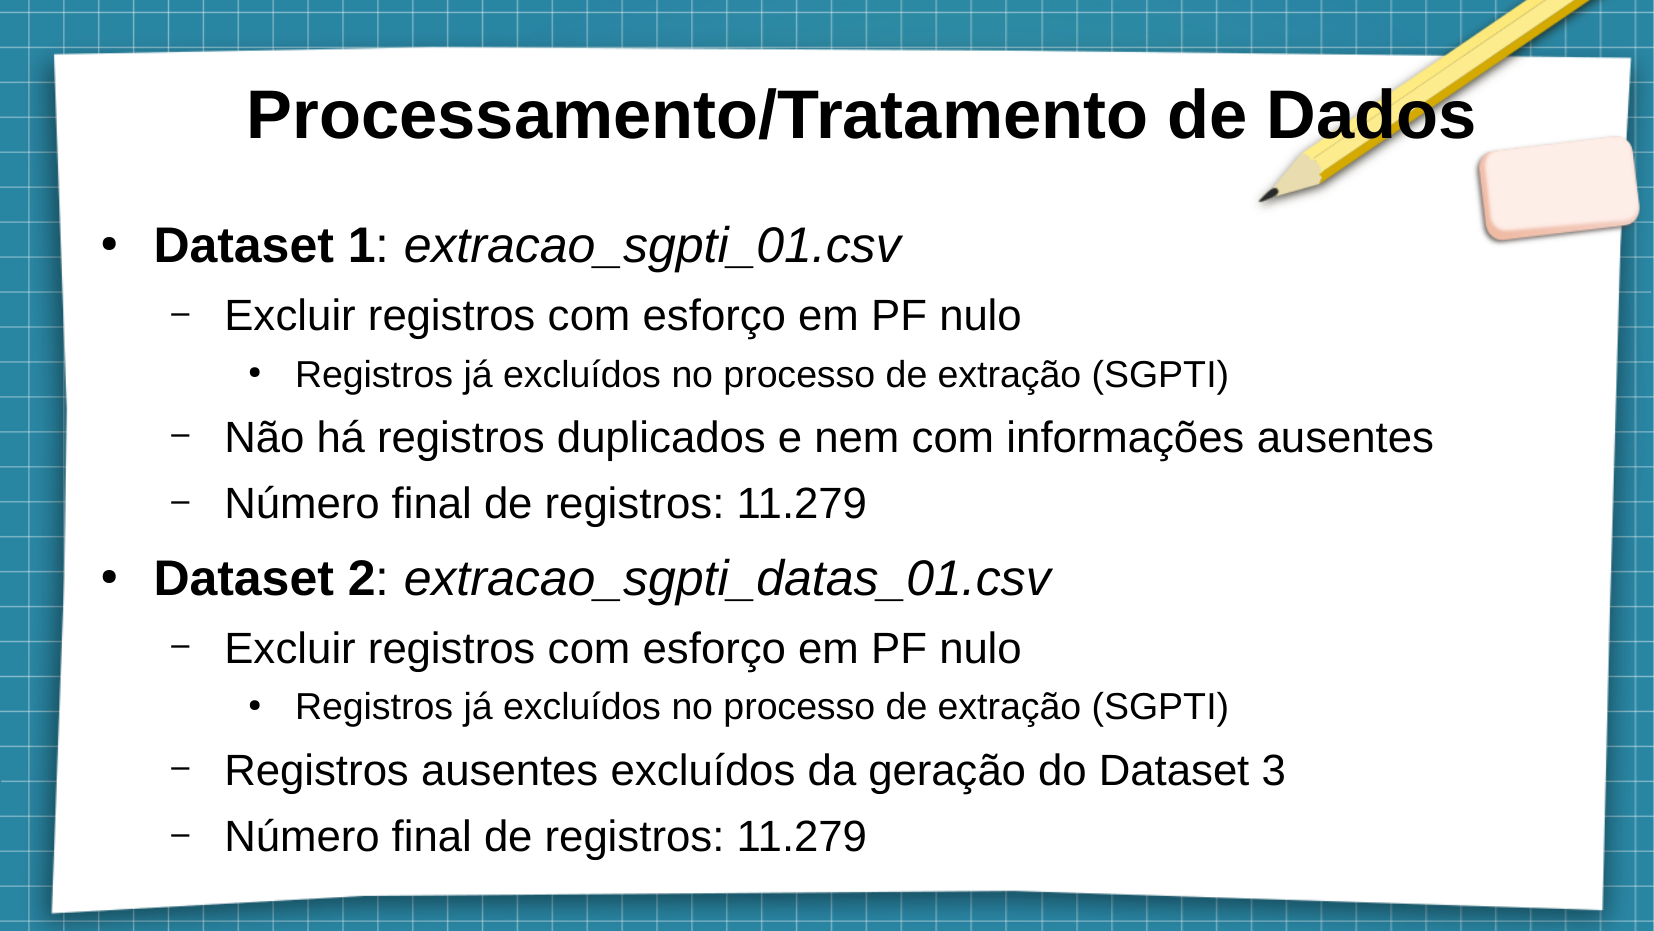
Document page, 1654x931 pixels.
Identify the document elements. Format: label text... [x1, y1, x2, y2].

list Dataset 1: extracao_sgpti_01.csv Excluir registros com esforço em PF nulo Registros já excluídos no processo de extração (SGPTI) Não há registros duplicados e nem com informações ausentes Número final de registros: 11.279 Dataset 2: extracao_sgpti_datas_01.csv Excluir registros com esforço em PF nulo Registros já excluídos no processo de extração (SGPTI) Registros ausentes excluídos da geração do Dataset 3 Número final de registros: 11.279 [82, 217, 1571, 758]
picture [0, 0, 1654, 931]
title Processamento/Tratamento de Dados [82, 37, 1571, 193]
